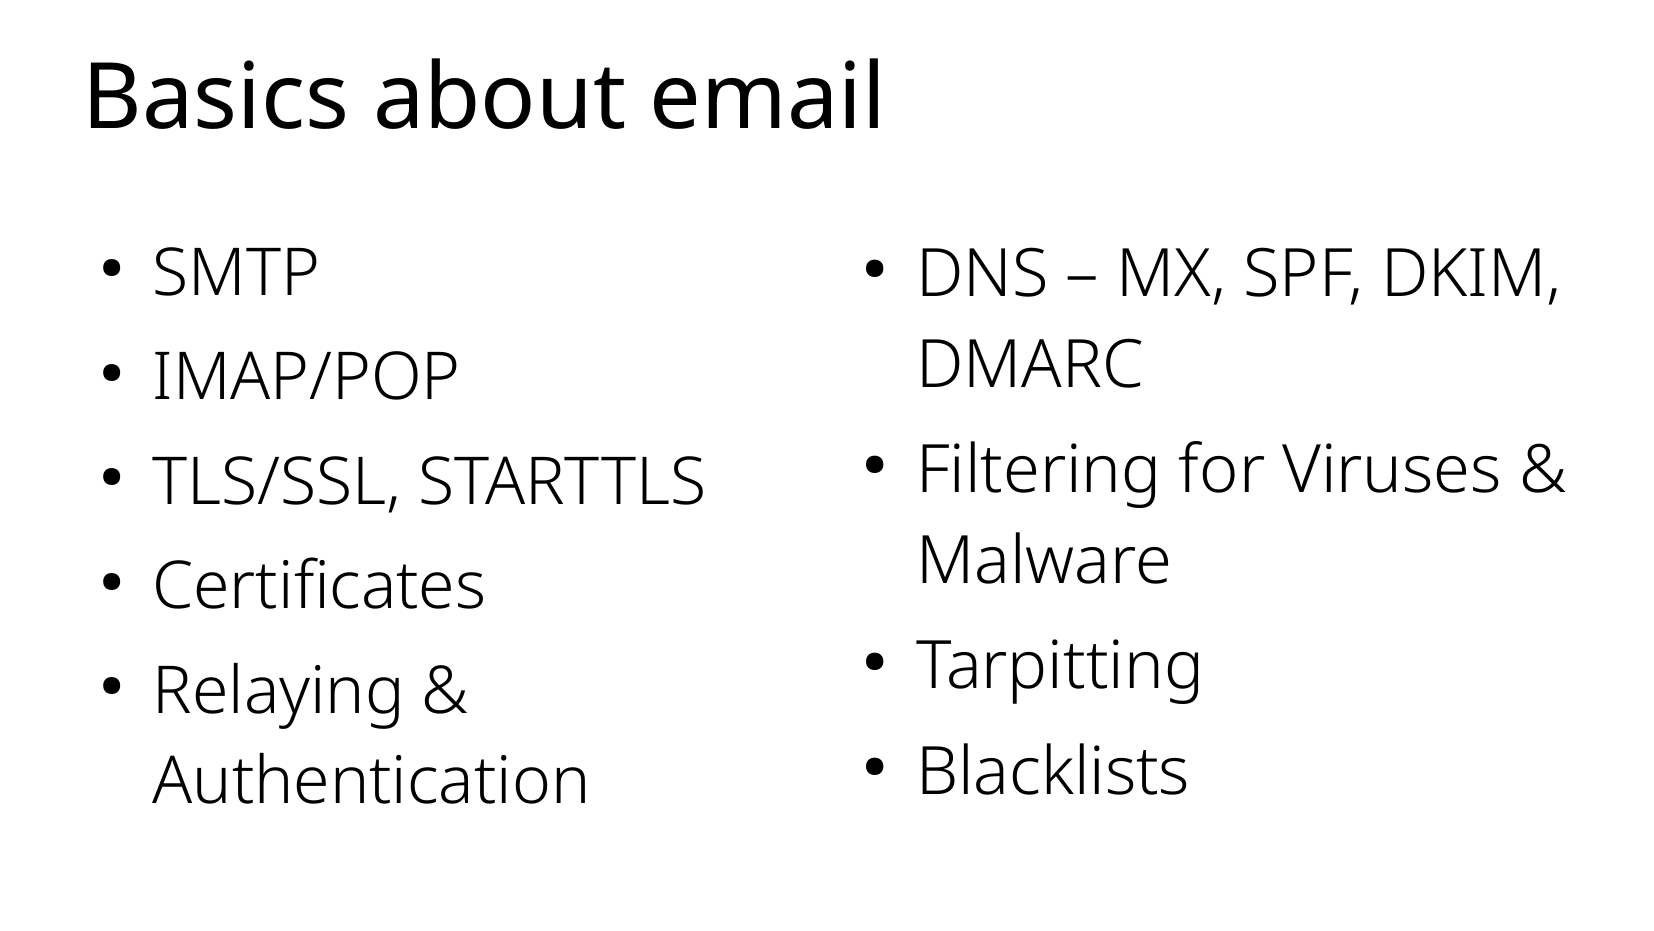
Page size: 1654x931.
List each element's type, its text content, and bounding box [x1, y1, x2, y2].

list DNS – MX, SPF, DKIM, DMARC Filtering for Viruses & Malware Tarpitting Blacklists [845, 224, 1572, 825]
title Basics about email [82, 37, 1571, 150]
list SMTP IMAP/POP TLS/SSL, STARTTLS Certificates Relaying & Authentication [82, 224, 809, 825]
